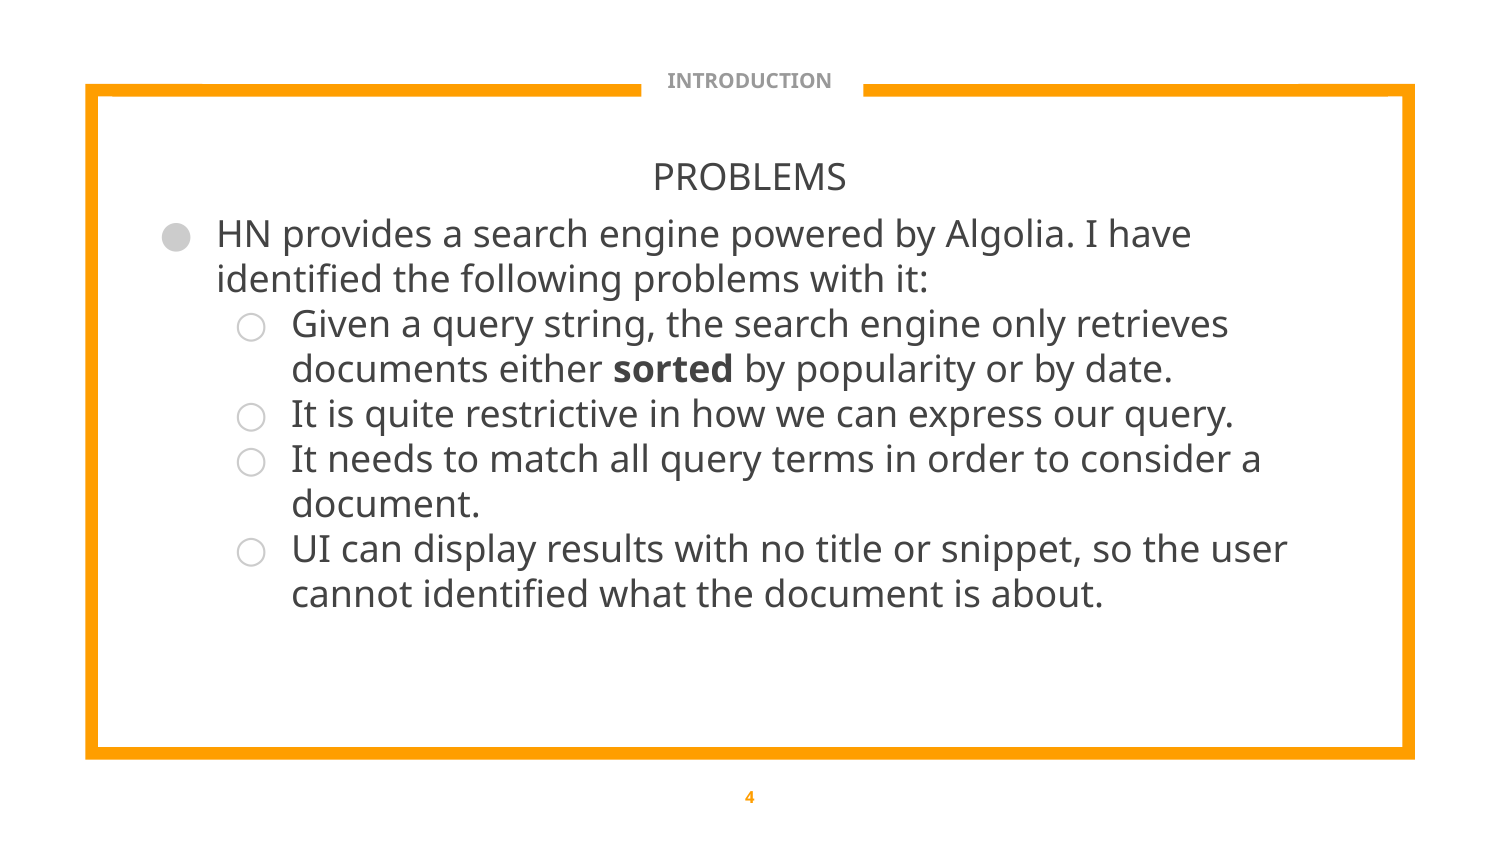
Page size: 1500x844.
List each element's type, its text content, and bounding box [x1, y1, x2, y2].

list PROBLEMS HN provides a search engine powered by Algolia. I have identified the following problems with it: Given a query string, the search engine only retrieves documents either sorted by popularity or by date. It is quite restrictive in how we can express our query. It needs to match all query terms in order to consider a document. UI can display results with no title or snippet, so the user cannot identified what the document is about. [126, 137, 1374, 719]
title INTRODUCTION [641, 53, 859, 137]
slide_number <number> [0, 753, 1500, 844]
